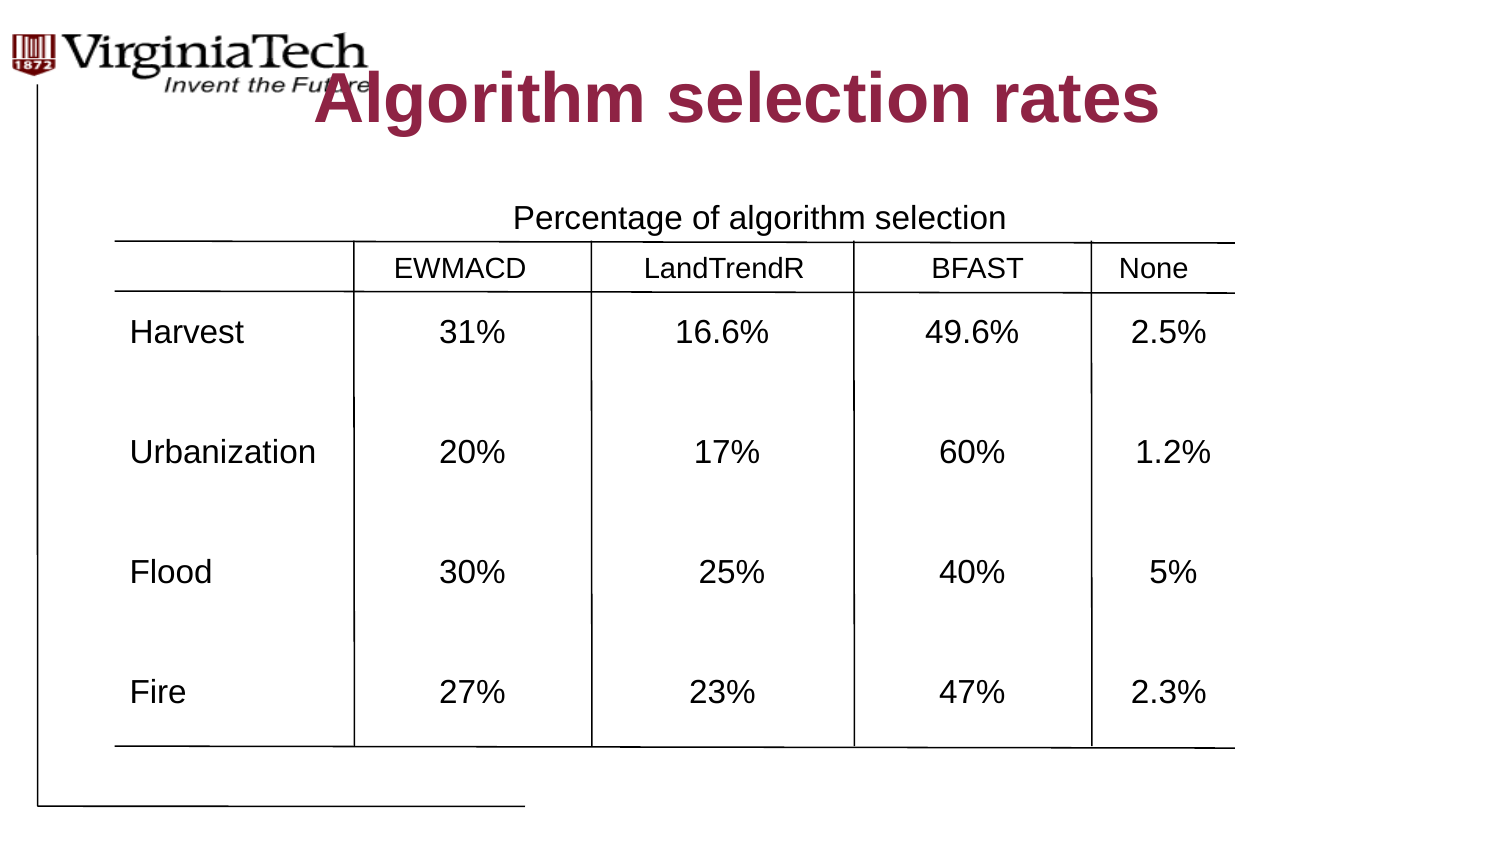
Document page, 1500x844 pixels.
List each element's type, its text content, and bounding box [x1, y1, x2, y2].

text_box BFAST [878, 233, 1077, 282]
text_box 31% 20% 30% 27% [365, 295, 580, 734]
text_box 16.6% 17% 25% 23% [615, 295, 830, 734]
text_box EWMACD [378, 233, 577, 282]
text_box Harvest Urbanization Flood Fire [114, 295, 339, 734]
text_box 2.5% 1.2% 5% 2.3% [1103, 295, 1235, 734]
text_box Percentage of algorithm selection [43, 141, 1477, 801]
title Algorithm selection rates [90, 43, 1385, 136]
picture [12, 32, 372, 94]
text_box 49.6% 60% 40% 47% [865, 295, 1080, 734]
text_box LandTrendR [628, 233, 827, 282]
text_box None [1103, 233, 1235, 282]
